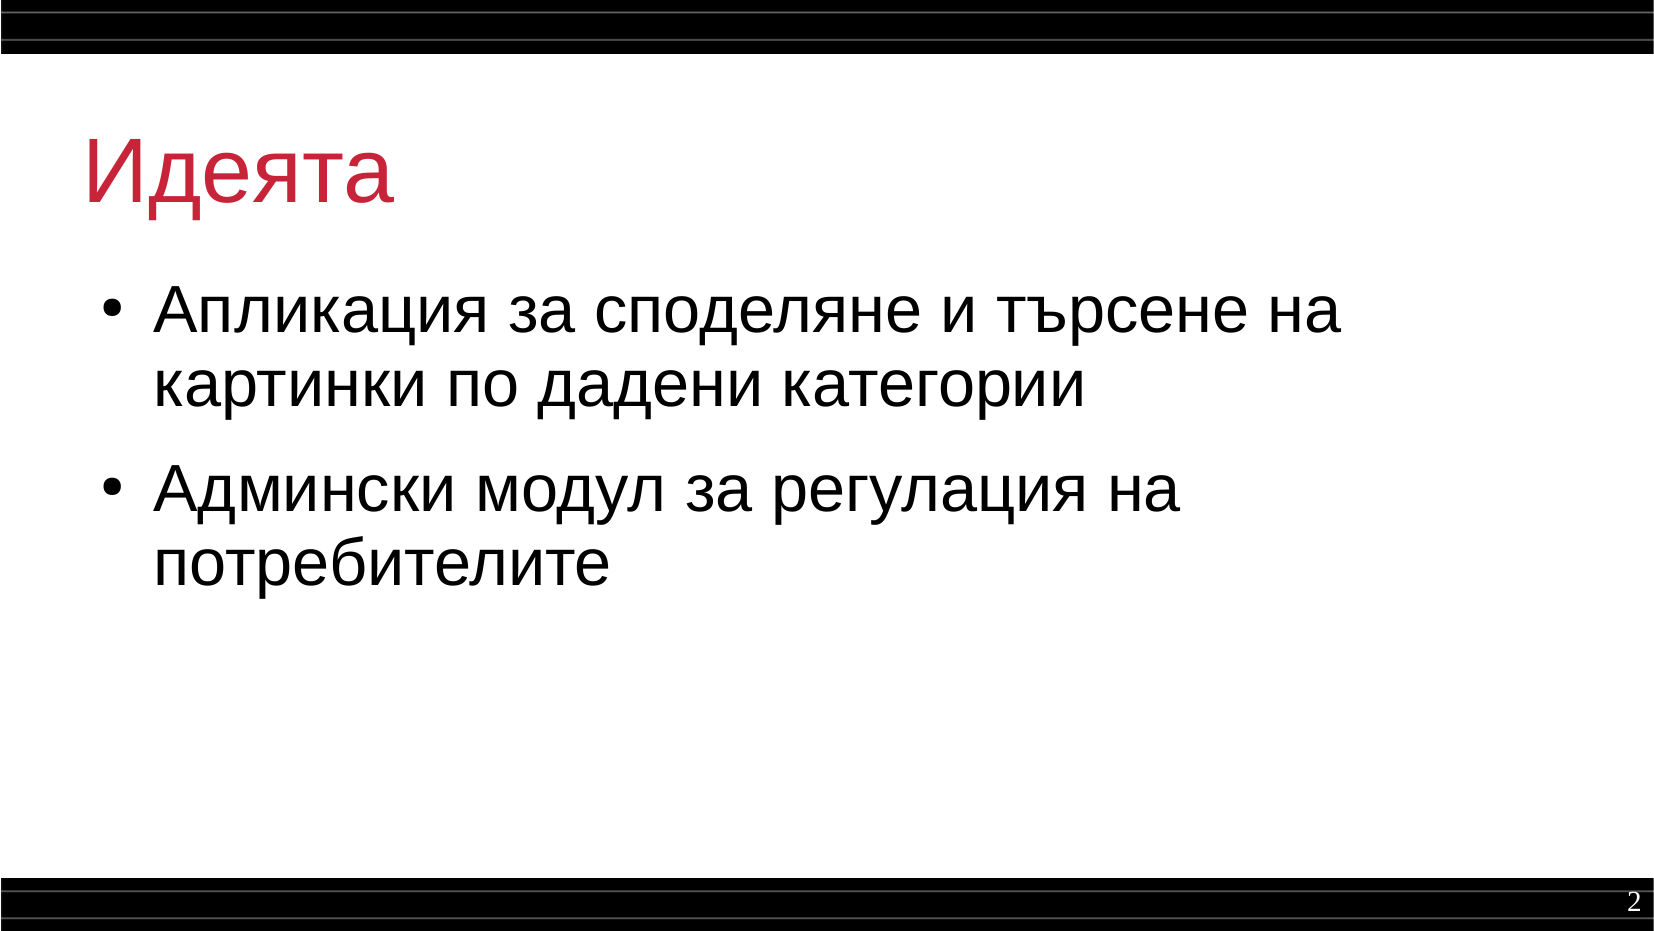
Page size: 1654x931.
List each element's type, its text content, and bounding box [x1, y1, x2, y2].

picture [1, 0, 1654, 54]
list Апликация за споделяне и търсене на картинки по дадени категории Админски модул за регулация на потребителите [82, 271, 1571, 851]
title Идеята [82, 92, 1571, 249]
picture [1, 878, 1654, 931]
